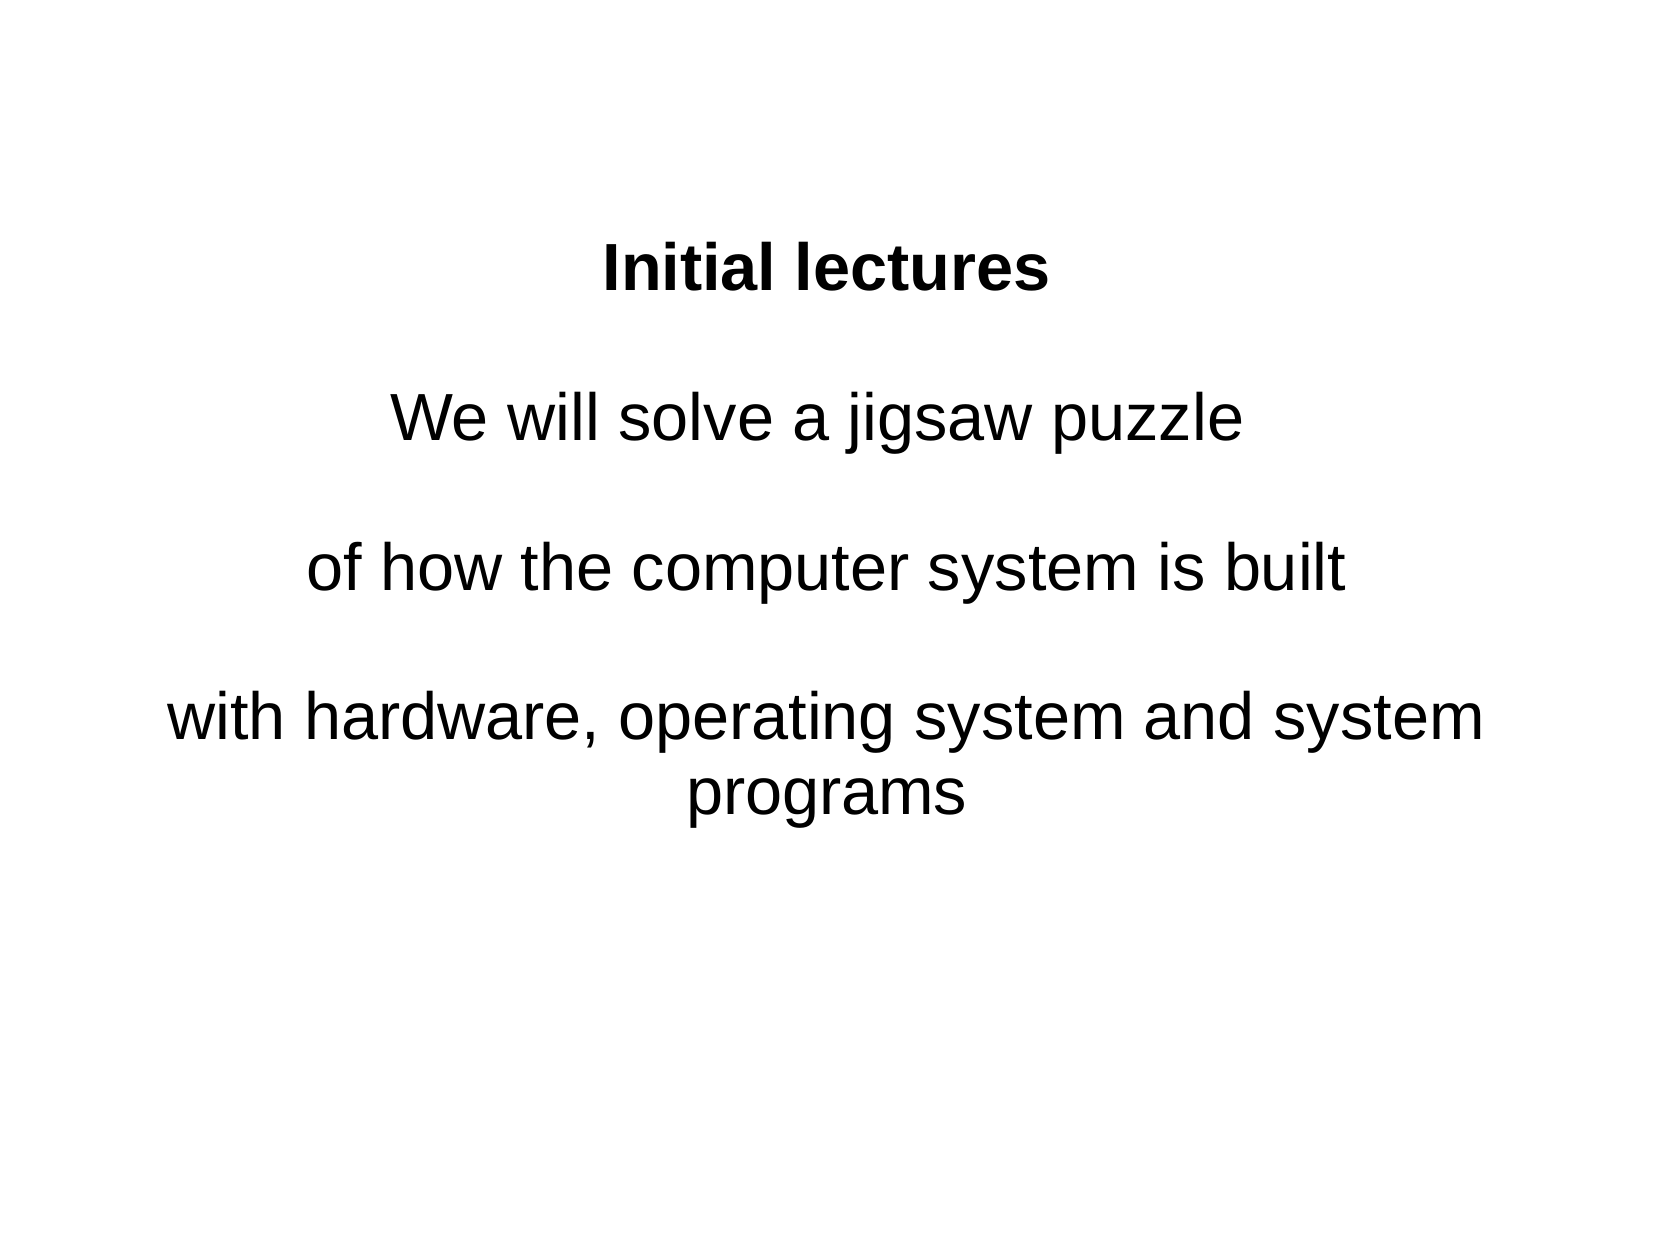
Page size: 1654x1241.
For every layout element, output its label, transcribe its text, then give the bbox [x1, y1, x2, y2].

subtitle Initial lectures We will solve a jigsaw puzzle of how the computer system is built with hardware, operating system and system programs [82, 49, 1571, 1010]
